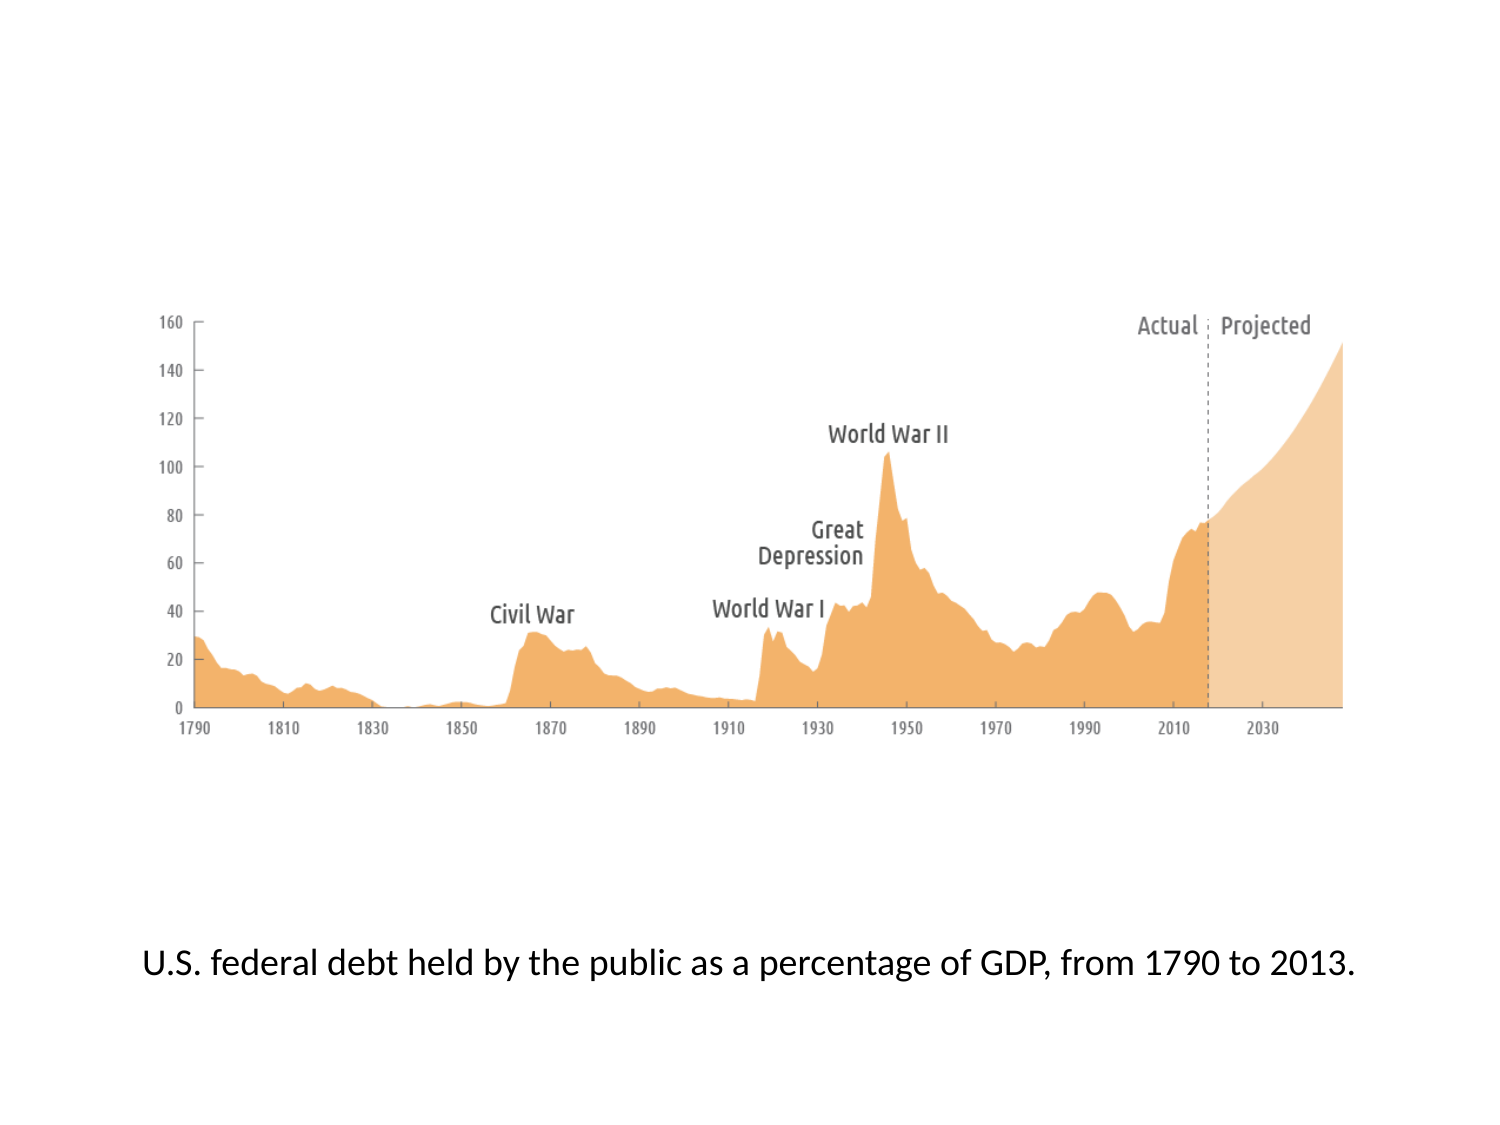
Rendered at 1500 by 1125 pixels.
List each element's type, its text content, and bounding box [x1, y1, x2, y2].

picture [150, 305, 1350, 745]
text_box U.S. federal debt held by the public as a percentage of GDP, from 1790 to 2013. [127, 929, 1373, 991]
